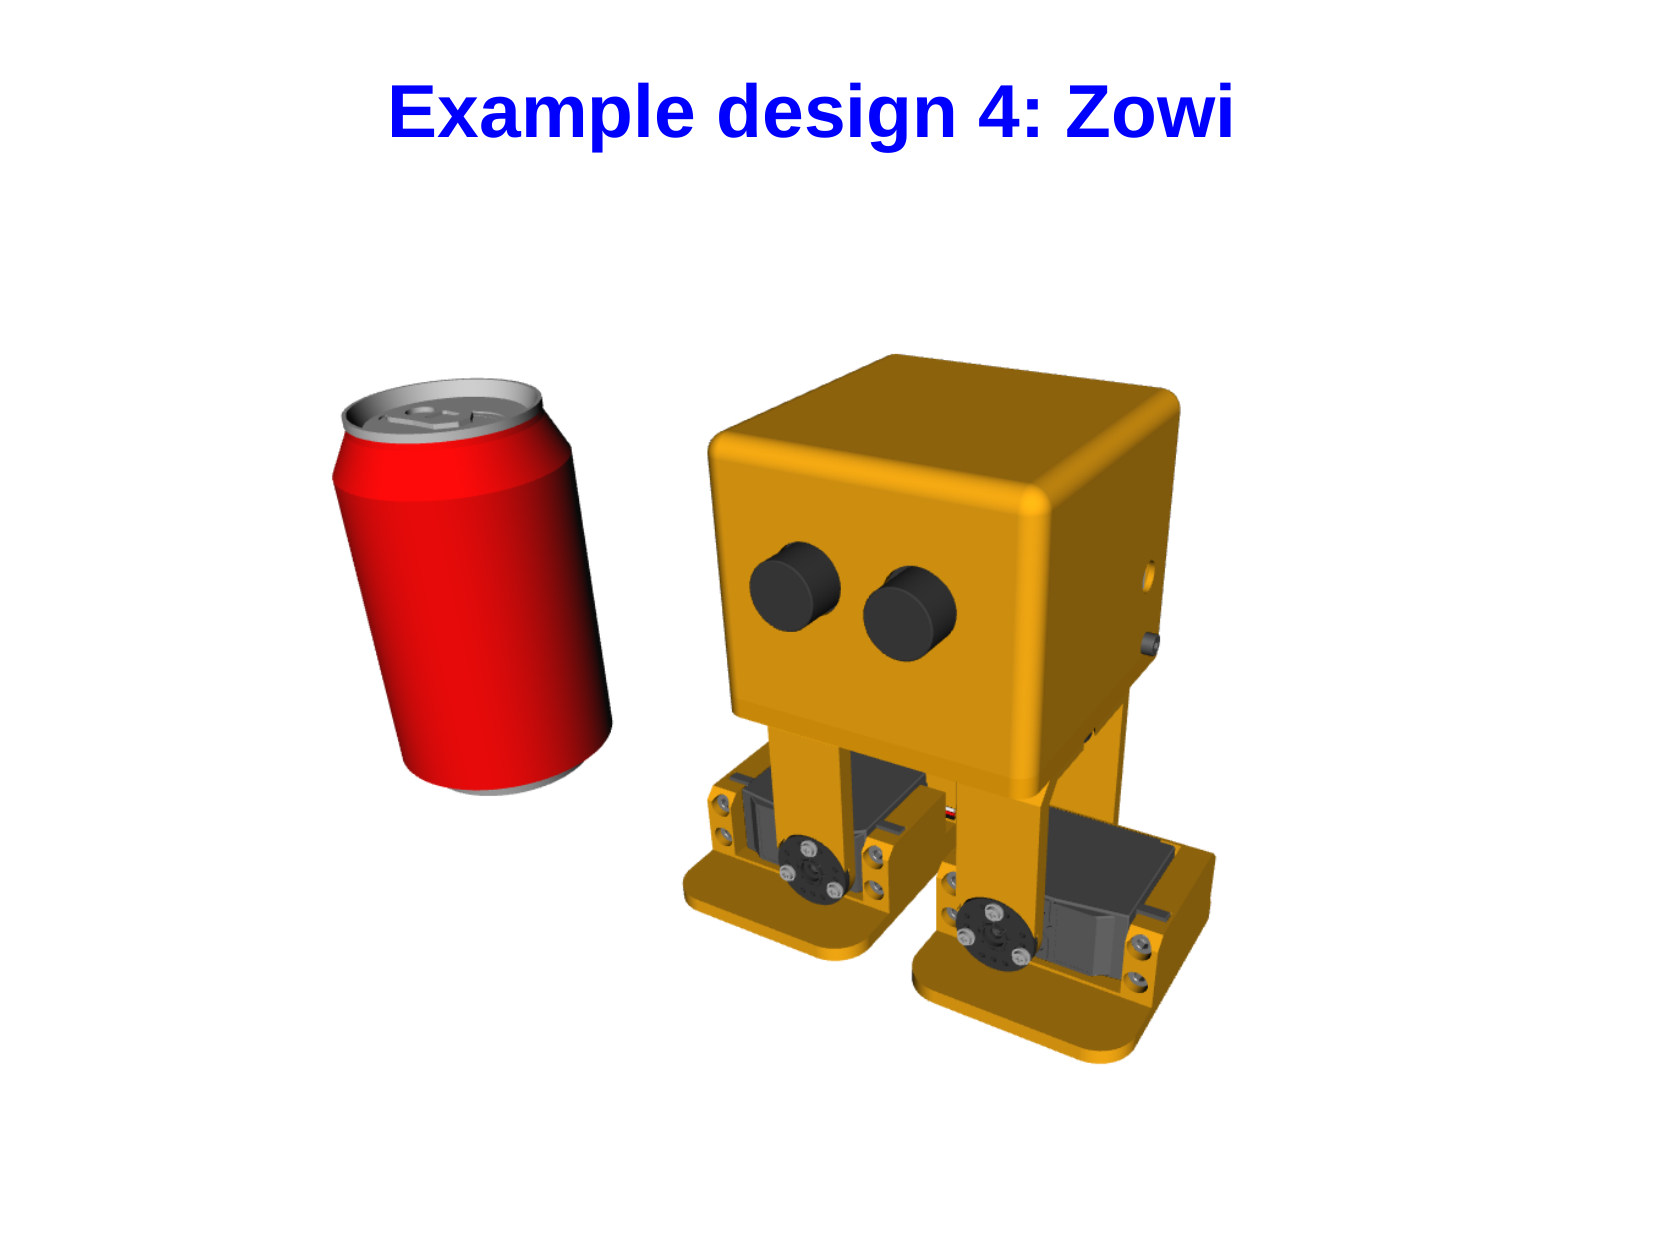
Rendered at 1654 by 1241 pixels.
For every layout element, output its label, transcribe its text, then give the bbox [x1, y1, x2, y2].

picture [271, 299, 1291, 1118]
text_box Example design 4: Zowi [64, 58, 1561, 164]
